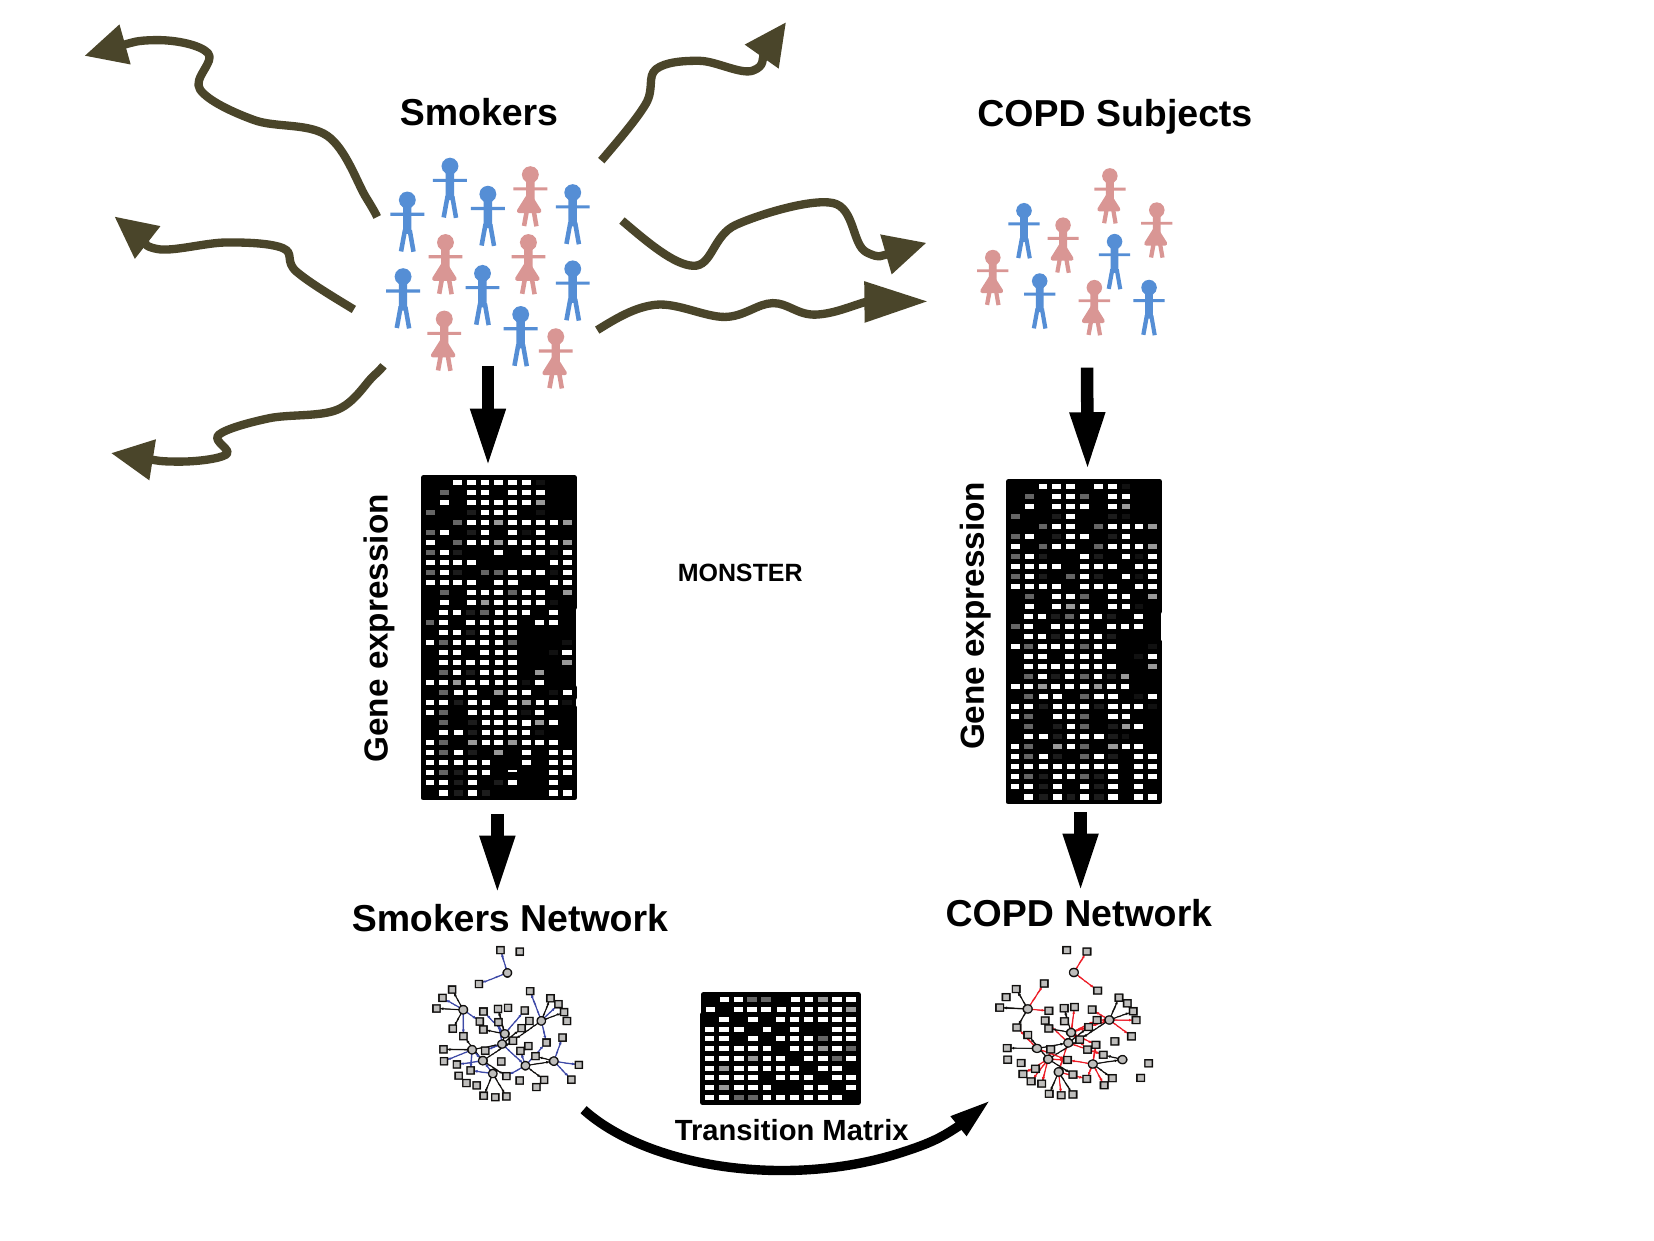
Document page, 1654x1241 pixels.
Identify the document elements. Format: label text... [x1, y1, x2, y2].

text_box Gene expression [350, 479, 403, 778]
text_box [555, 184, 590, 245]
text_box [423, 477, 575, 799]
text_box Transition Matrix [659, 1106, 924, 1154]
text_box [428, 234, 463, 295]
text_box [513, 166, 548, 227]
picture [994, 945, 1154, 1100]
text_box [977, 249, 1009, 306]
text_box [390, 191, 425, 253]
text_box [1078, 279, 1111, 336]
text_box [1024, 273, 1056, 329]
text_box Gene expression [946, 467, 999, 765]
text_box [1008, 202, 1040, 259]
text_box [470, 185, 505, 247]
text_box [555, 260, 590, 322]
text_box [427, 310, 462, 372]
text_box [1047, 217, 1079, 274]
text_box [465, 264, 500, 326]
text_box COPD Network [930, 885, 1228, 943]
picture [431, 948, 584, 1102]
text_box [1098, 233, 1131, 290]
text_box Smokers [385, 83, 576, 141]
text_box Smokers Network [337, 890, 683, 948]
text_box [432, 157, 467, 219]
text_box [702, 994, 859, 1103]
text_box COPD Subjects [962, 84, 1268, 142]
text_box [1094, 168, 1126, 224]
text_box [1141, 202, 1173, 259]
text_box [538, 328, 573, 389]
text_box [511, 234, 546, 295]
text_box [503, 306, 538, 367]
text_box MONSTER [663, 551, 895, 602]
text_box [1008, 481, 1160, 802]
text_box [386, 268, 421, 329]
text_box [1133, 279, 1165, 336]
